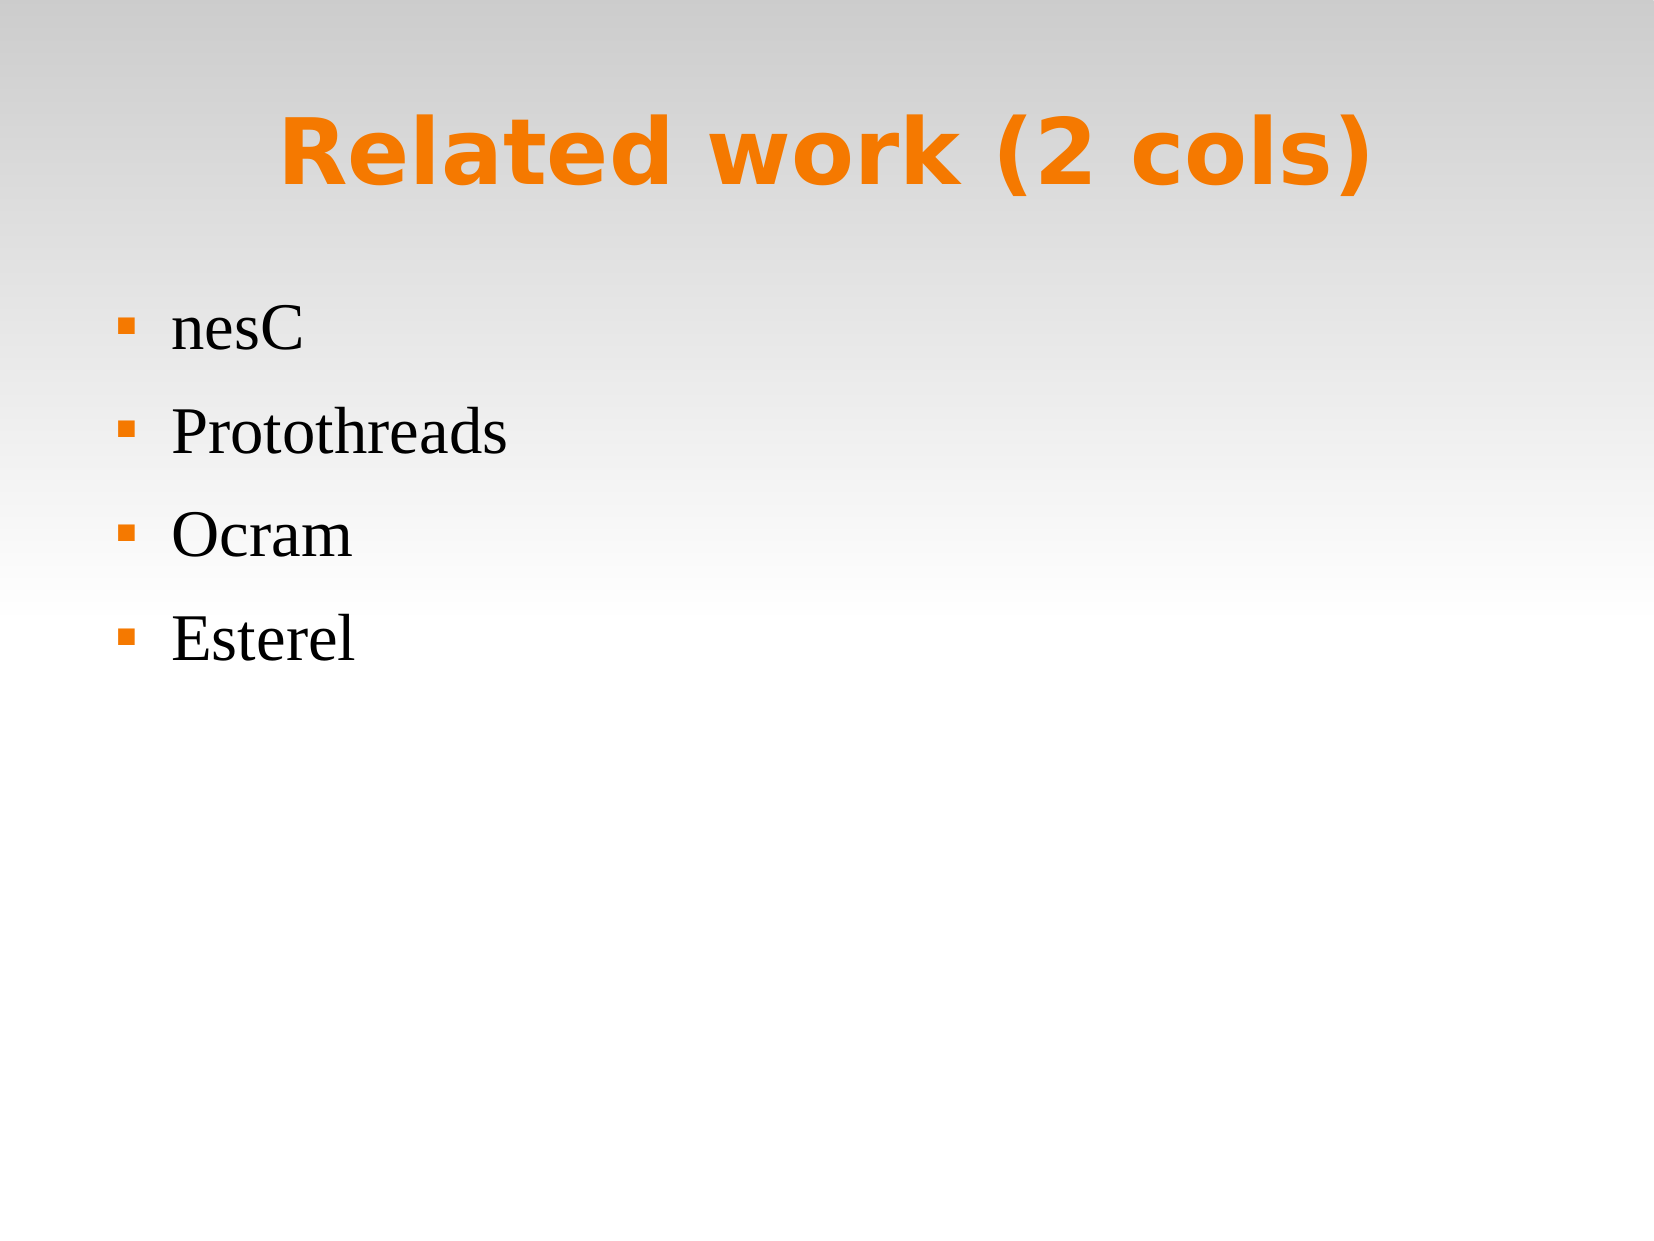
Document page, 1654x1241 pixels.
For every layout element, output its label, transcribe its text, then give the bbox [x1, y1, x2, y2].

title Related work (2 cols) [82, 49, 1571, 257]
list nesC Protothreads Ocram Esterel [82, 290, 1571, 1109]
